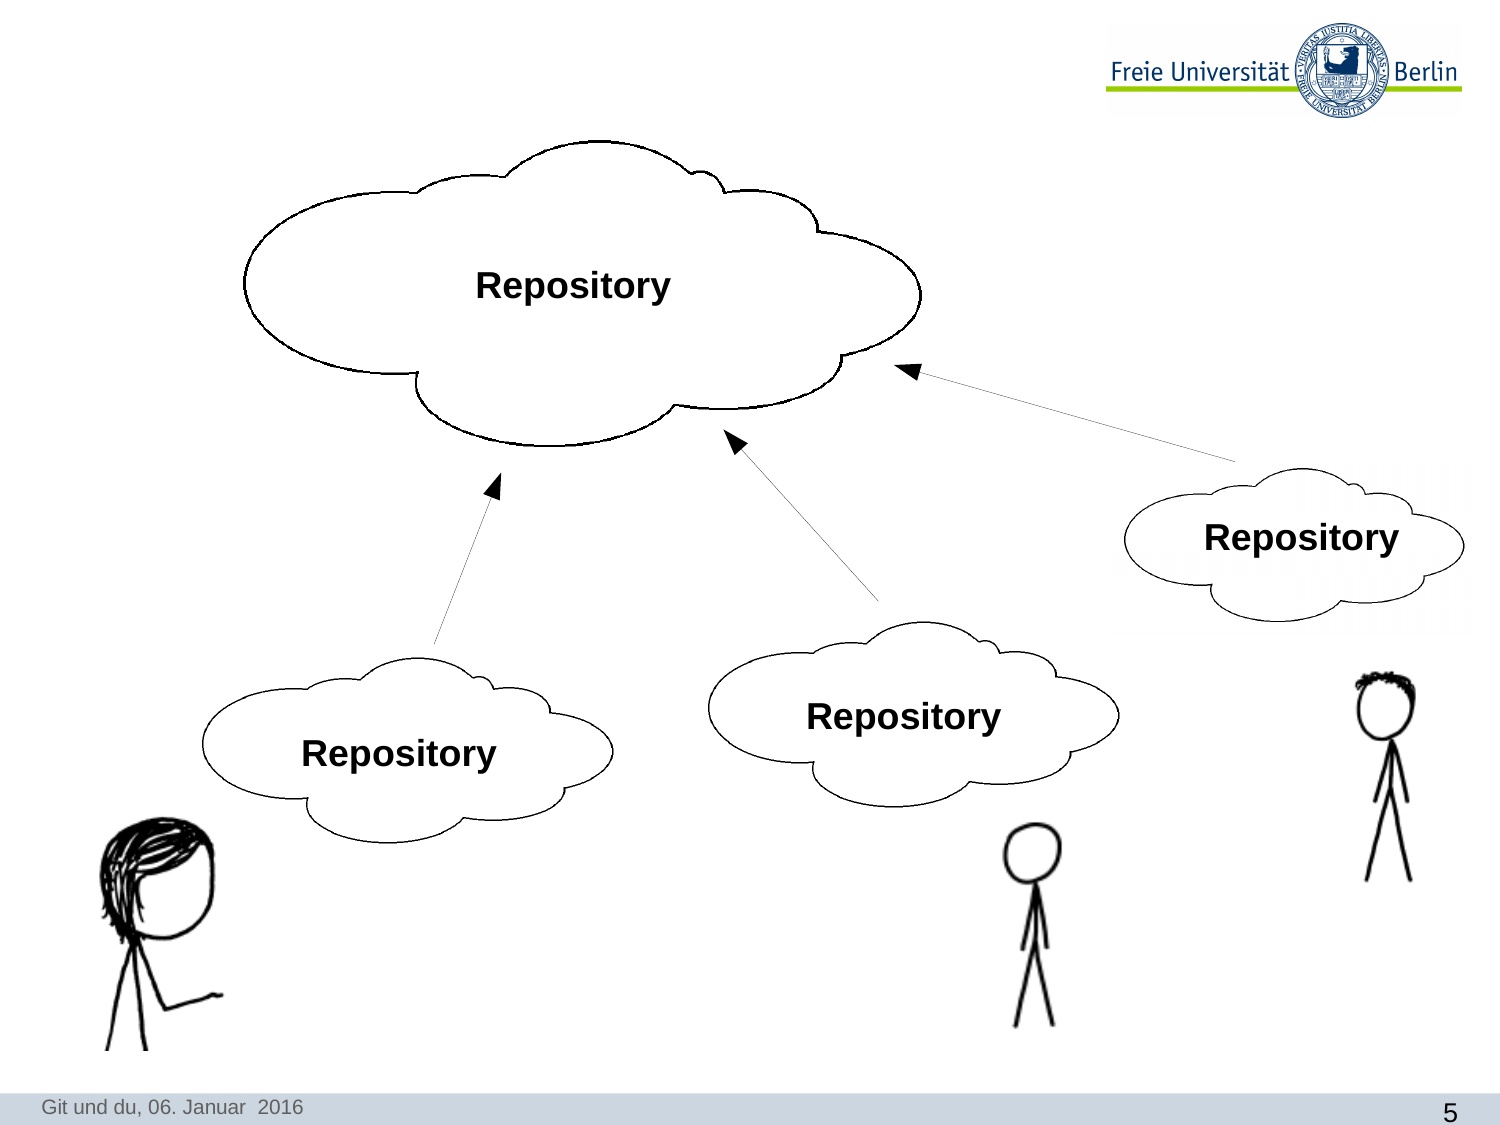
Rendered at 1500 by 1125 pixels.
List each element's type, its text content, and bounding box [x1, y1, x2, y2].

list Repository [475, 263, 719, 320]
list Repository [301, 731, 545, 788]
picture [217, 118, 951, 473]
picture [1106, 23, 1462, 118]
picture [1348, 664, 1427, 892]
picture [81, 644, 631, 1051]
picture [692, 457, 1479, 1033]
list Repository [806, 695, 1049, 752]
list Repository [1204, 515, 1447, 572]
